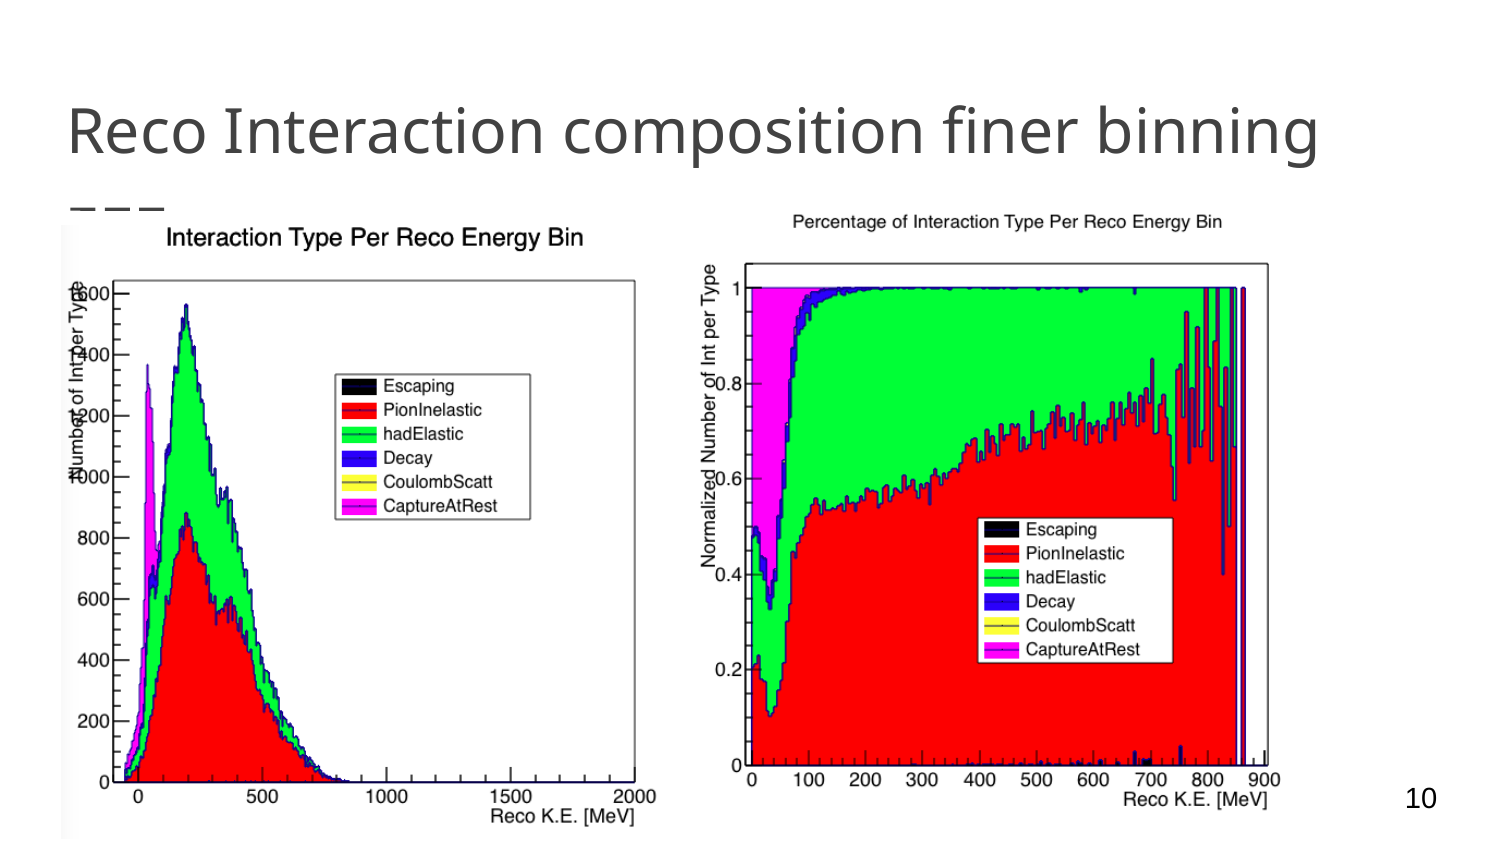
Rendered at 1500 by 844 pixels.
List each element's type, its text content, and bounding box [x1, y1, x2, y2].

slide_number <number> [1389, 764, 1480, 830]
picture [691, 206, 1294, 819]
title Reco Interaction composition finer binning [51, 61, 1449, 182]
picture [61, 225, 674, 839]
